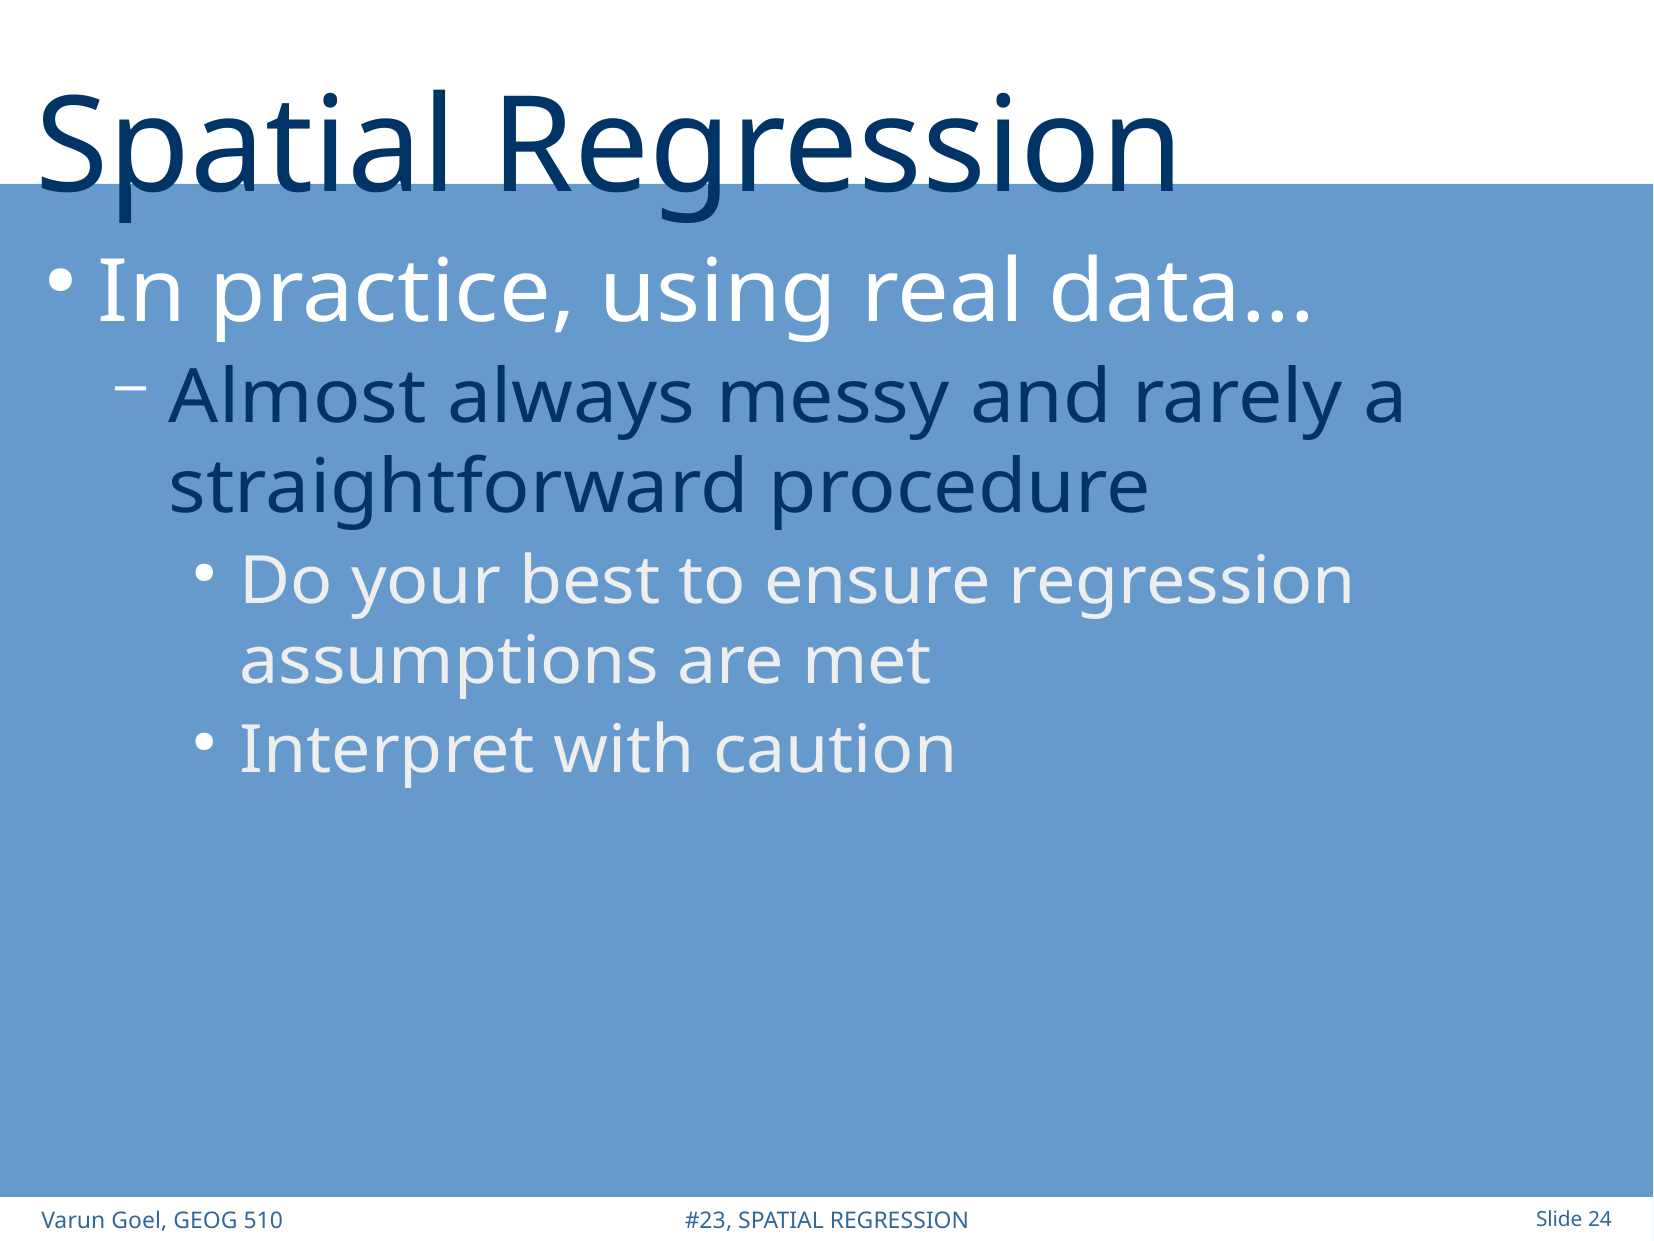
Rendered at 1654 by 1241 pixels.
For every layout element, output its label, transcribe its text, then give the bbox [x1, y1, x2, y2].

list In practice, using real data... Almost always messy and rarely a straightforward procedure Do your best to ensure regression assumptions are met Interpret with caution [26, 237, 1601, 1156]
title Spatial Regression [35, 35, 1573, 237]
